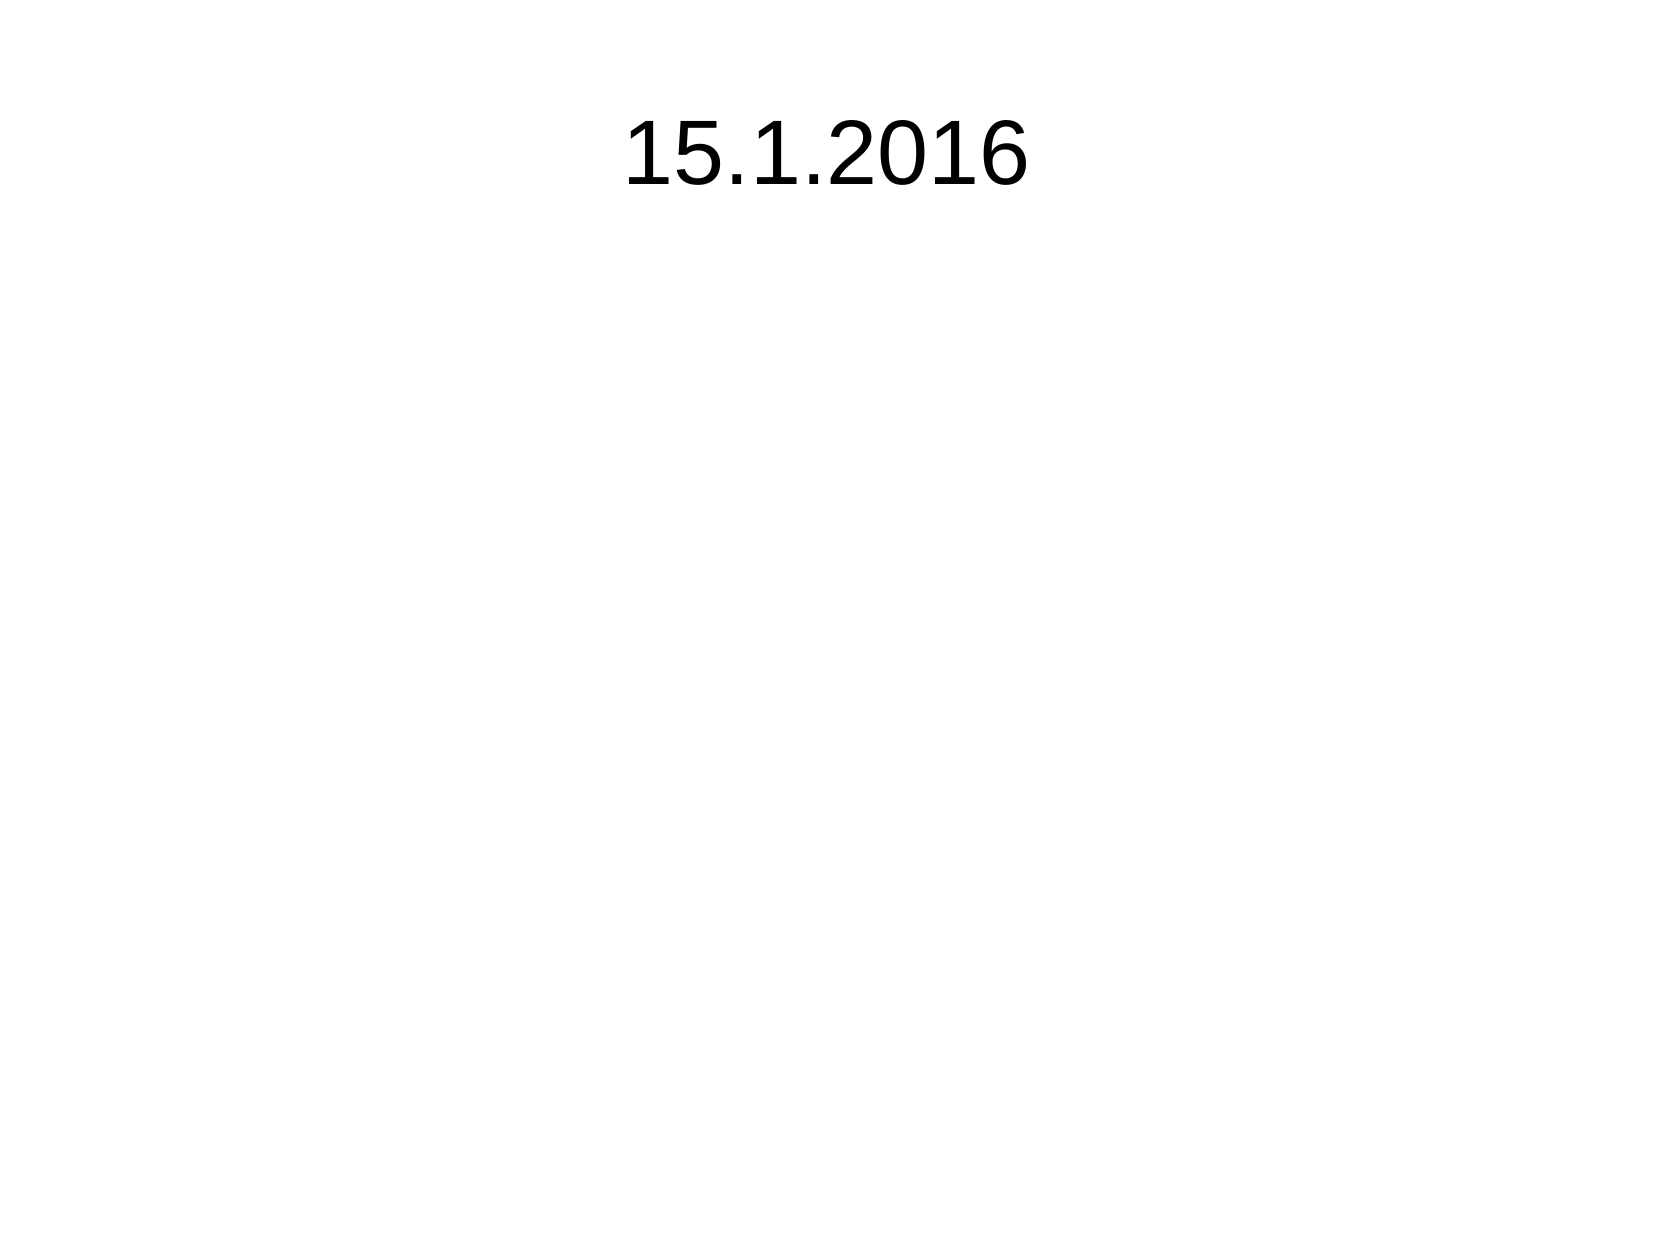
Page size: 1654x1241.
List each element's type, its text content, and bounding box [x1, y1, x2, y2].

title 15.1.2016 [82, 49, 1571, 257]
